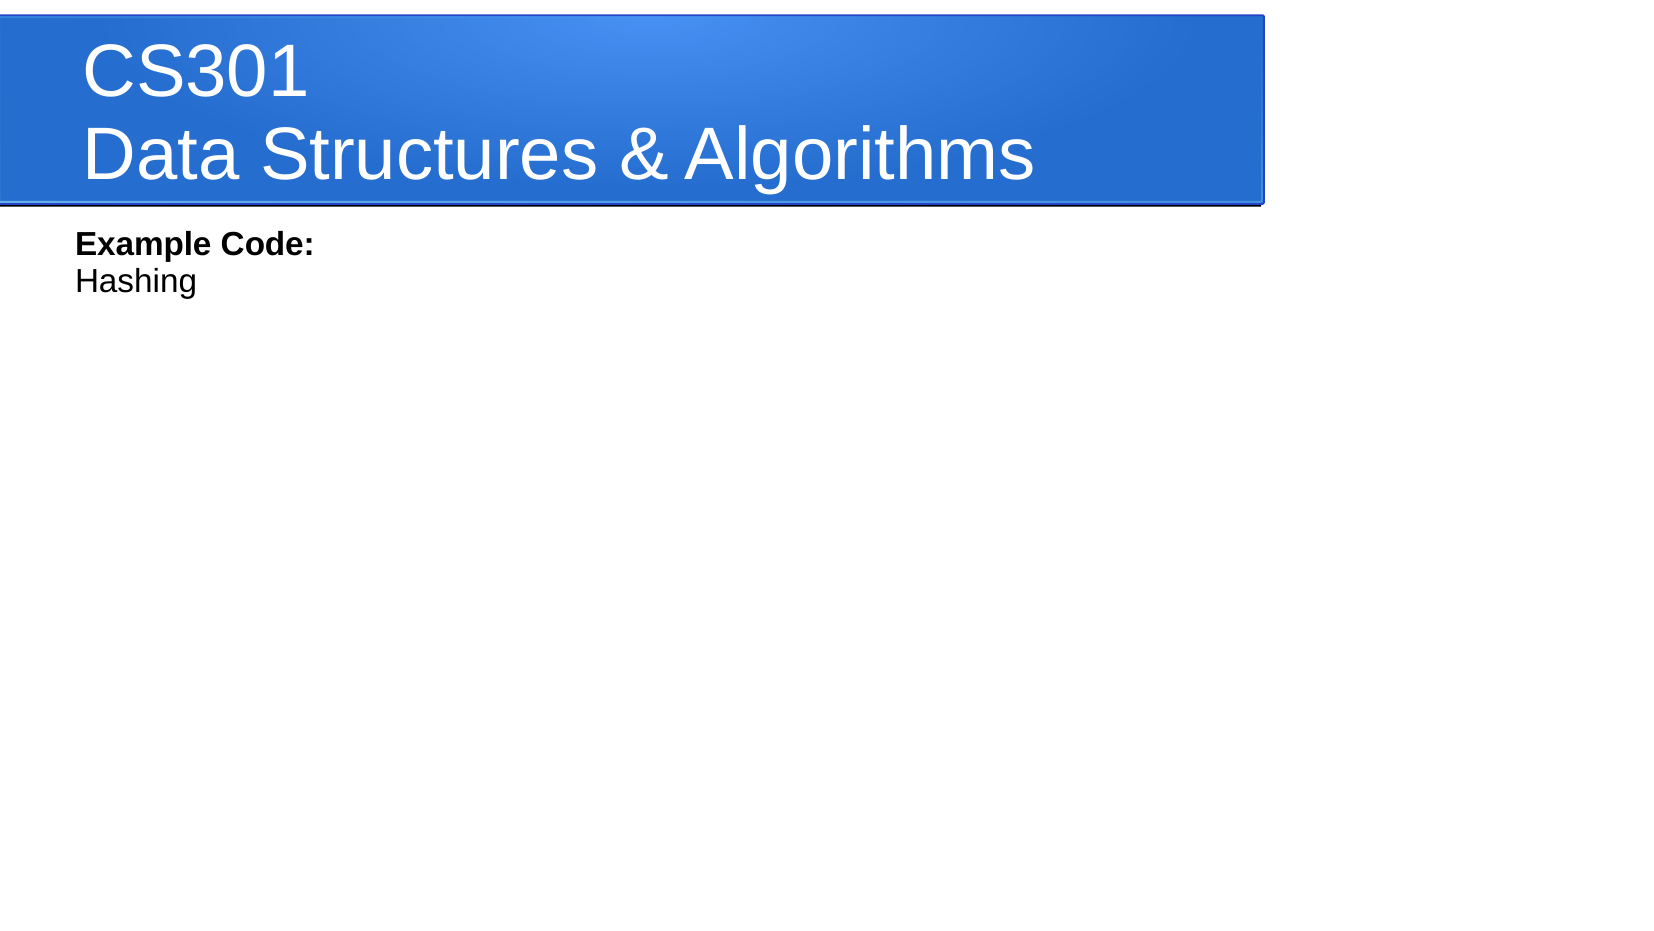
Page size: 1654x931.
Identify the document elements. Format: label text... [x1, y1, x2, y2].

title CS301 Data Structures & Algorithms [82, 29, 1235, 196]
subtitle Example Code: Hashing [75, 225, 436, 365]
